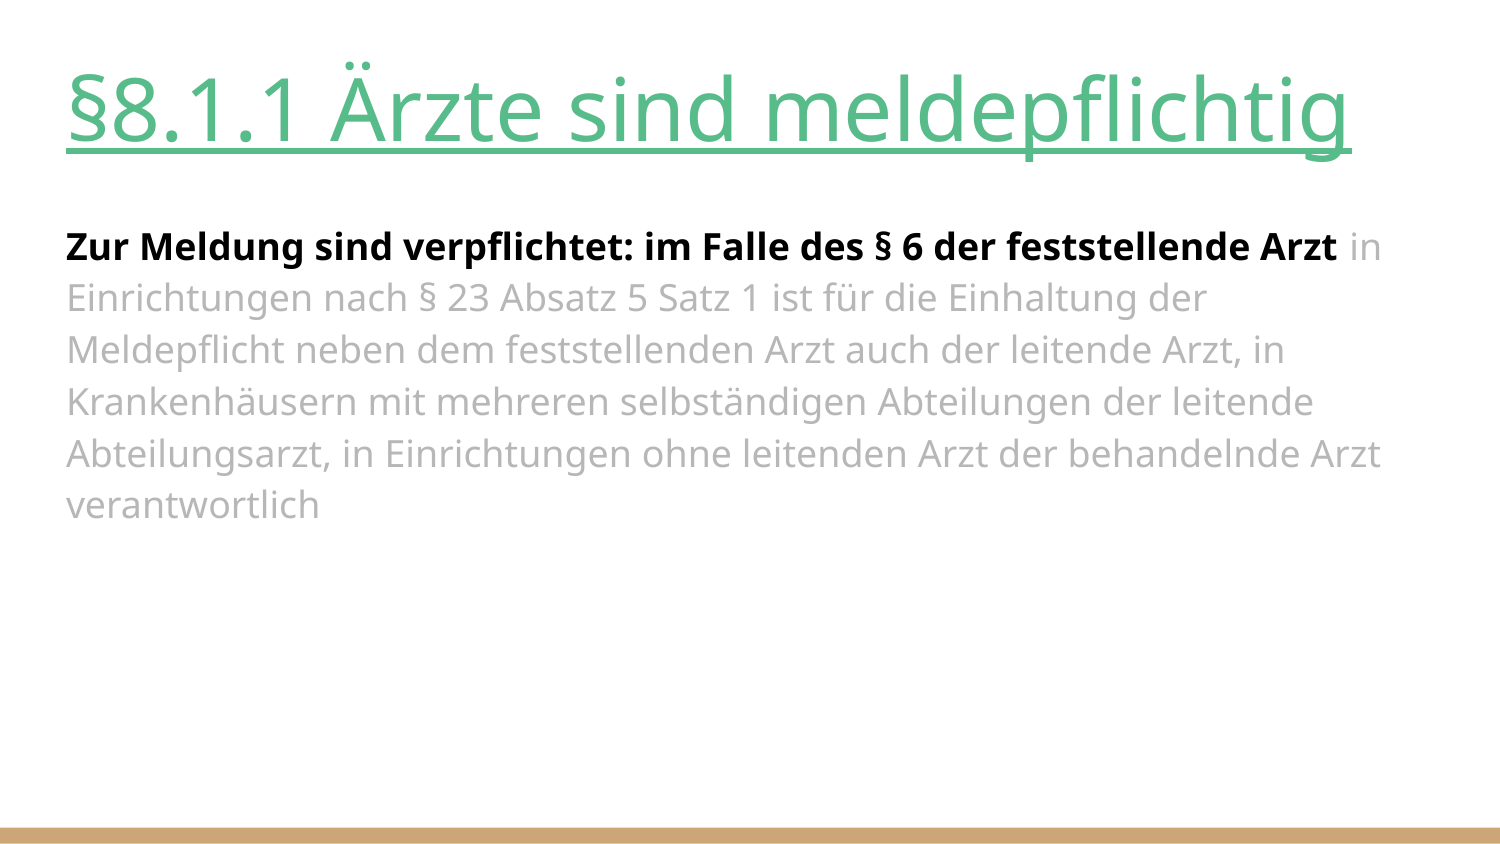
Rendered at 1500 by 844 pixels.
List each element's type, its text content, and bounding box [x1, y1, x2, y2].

title §8.1.1 Ärzte sind meldepflichtig [51, 51, 1449, 189]
list Zur Meldung sind verpflichtet: im Falle des § 6 der feststellende Arzt in Einrichtungen nach § 23 Absatz 5 Satz 1 ist für die Einhaltung der Meldepflicht neben dem feststellenden Arzt auch der leitende Arzt, in Krankenhäusern mit mehreren selbständigen Abteilungen der leitende Abteilungsarzt, in Einrichtungen ohne leitenden Arzt der behandelnde Arzt verantwortlich [51, 200, 1449, 752]
